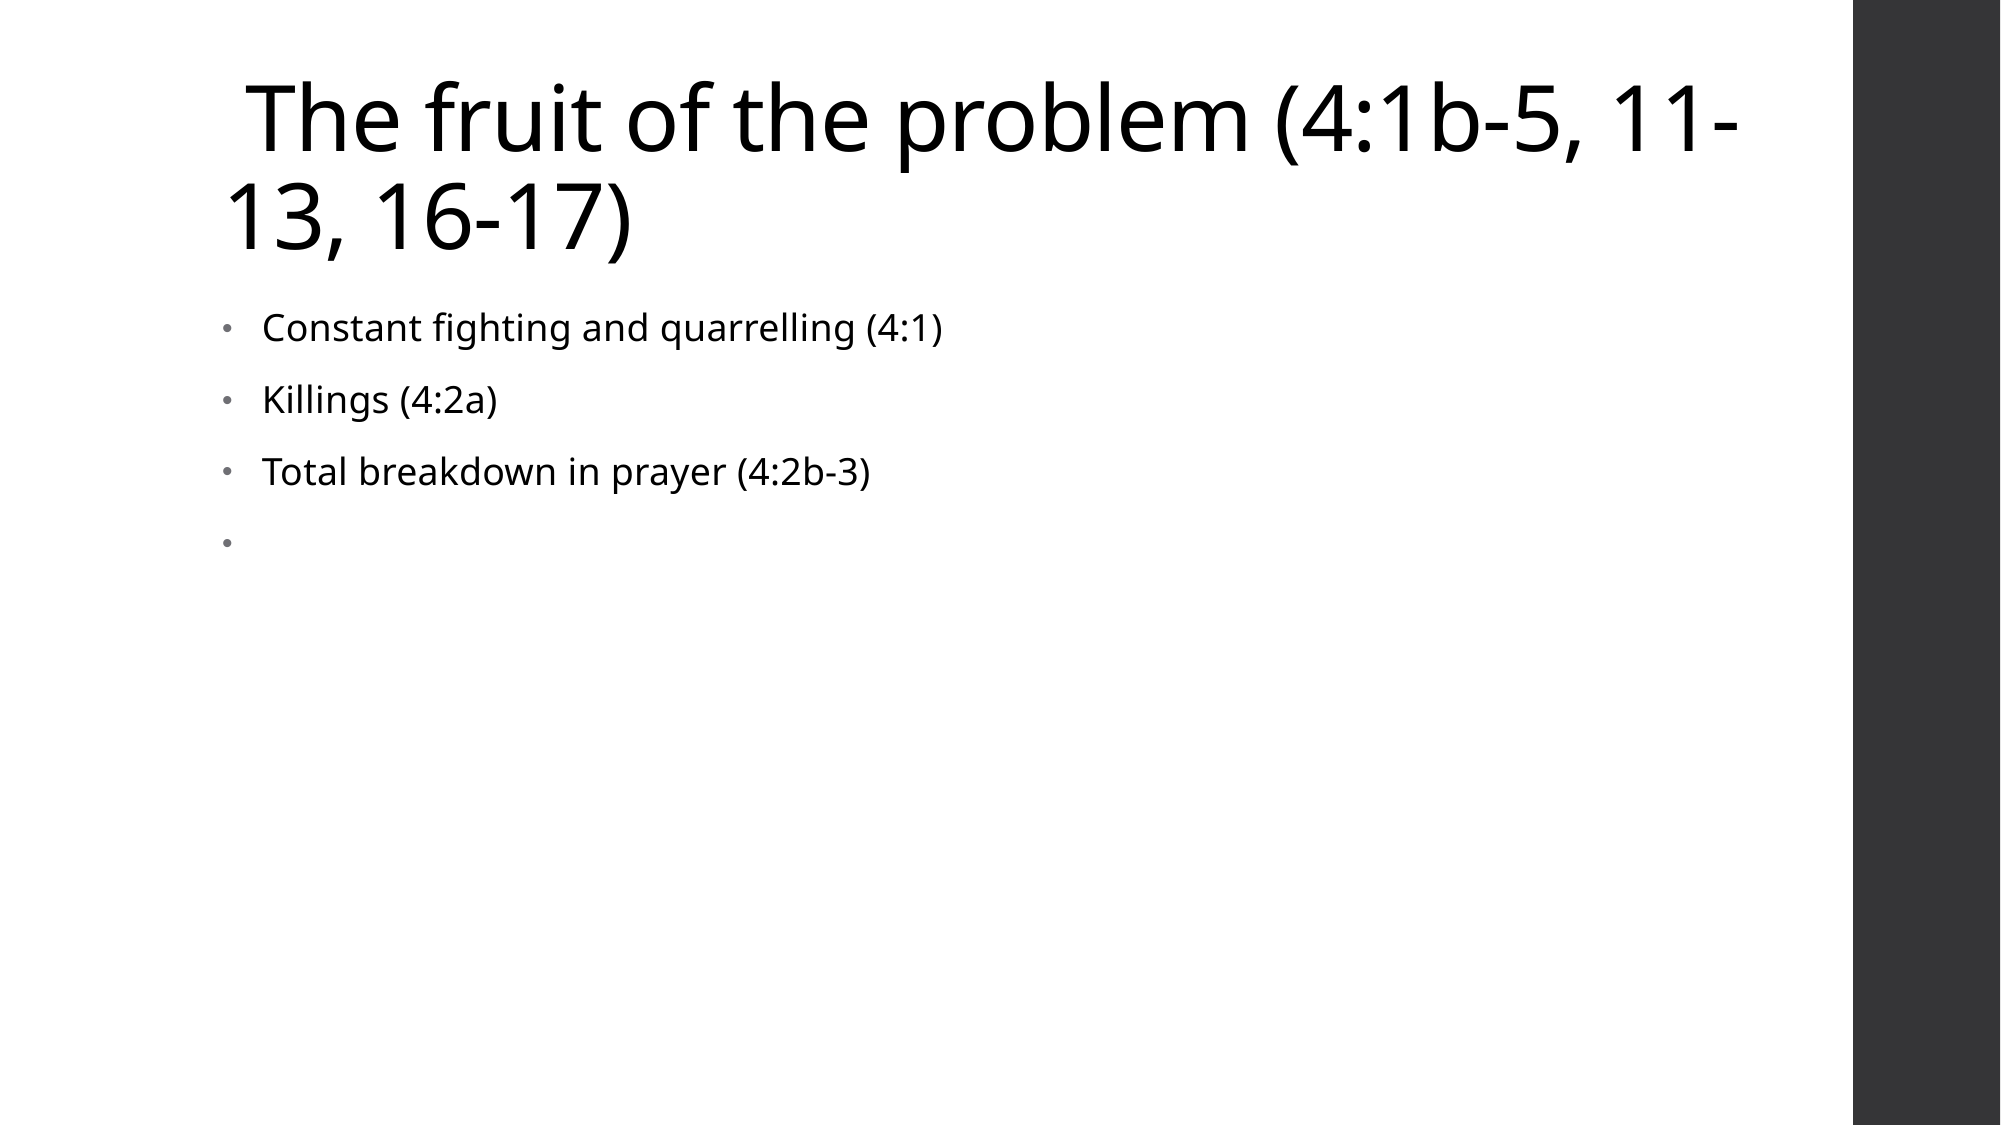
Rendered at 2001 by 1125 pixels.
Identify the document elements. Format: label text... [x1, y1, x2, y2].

title The fruit of the problem (4:1b-5, 11-13, 16-17) [206, 60, 1797, 278]
list Constant fighting and quarrelling (4:1) Killings (4:2a) Total breakdown in prayer (4:2b-3) [206, 299, 1617, 1014]
